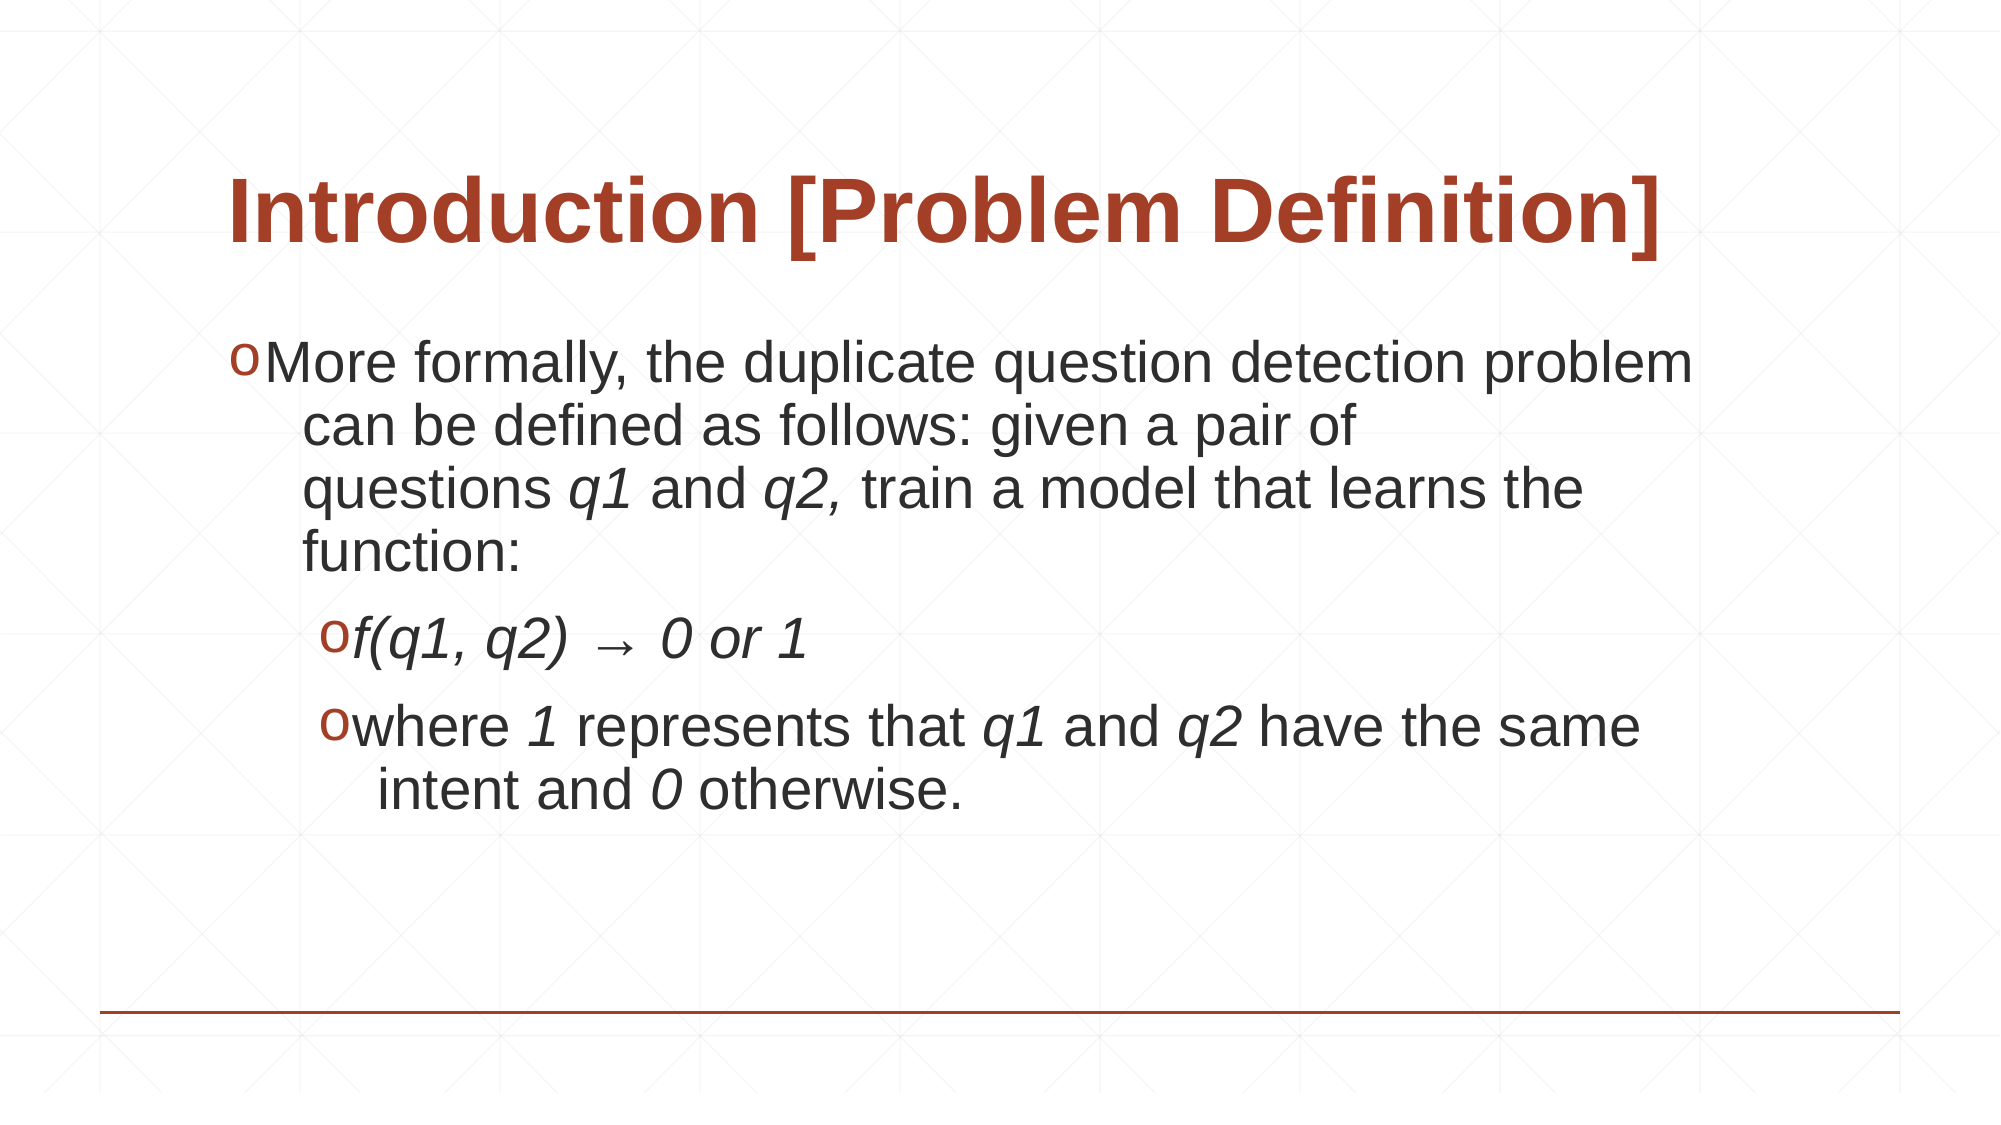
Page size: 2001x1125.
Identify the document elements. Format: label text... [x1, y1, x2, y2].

list More formally, the duplicate question detection problem can be defined as follows: given a pair of questions q1 and q2, train a model that learns the function: f(q1, q2) → 0 or 1 where 1 represents that q1 and q2 have the same intent and 0 otherwise. [212, 324, 1788, 947]
title Introduction [Problem Definition] [212, 82, 1788, 271]
